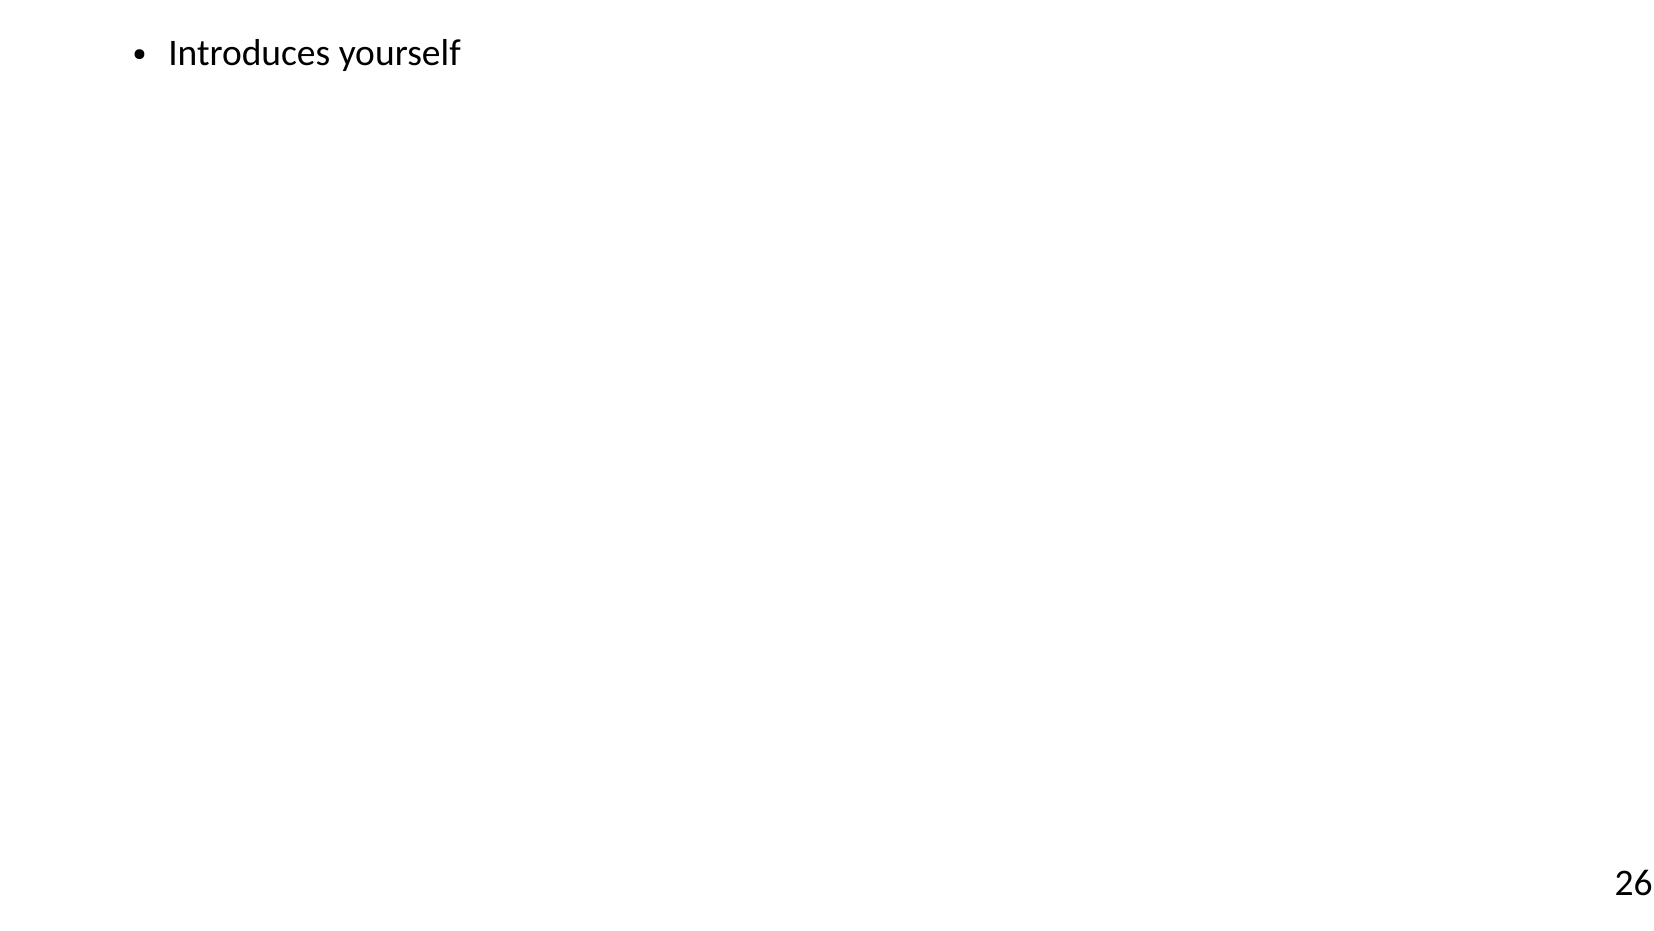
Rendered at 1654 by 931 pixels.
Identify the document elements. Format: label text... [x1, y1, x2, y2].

text_box <number> [1479, 860, 1654, 931]
text_box Introduces yourself [118, 29, 1447, 83]
